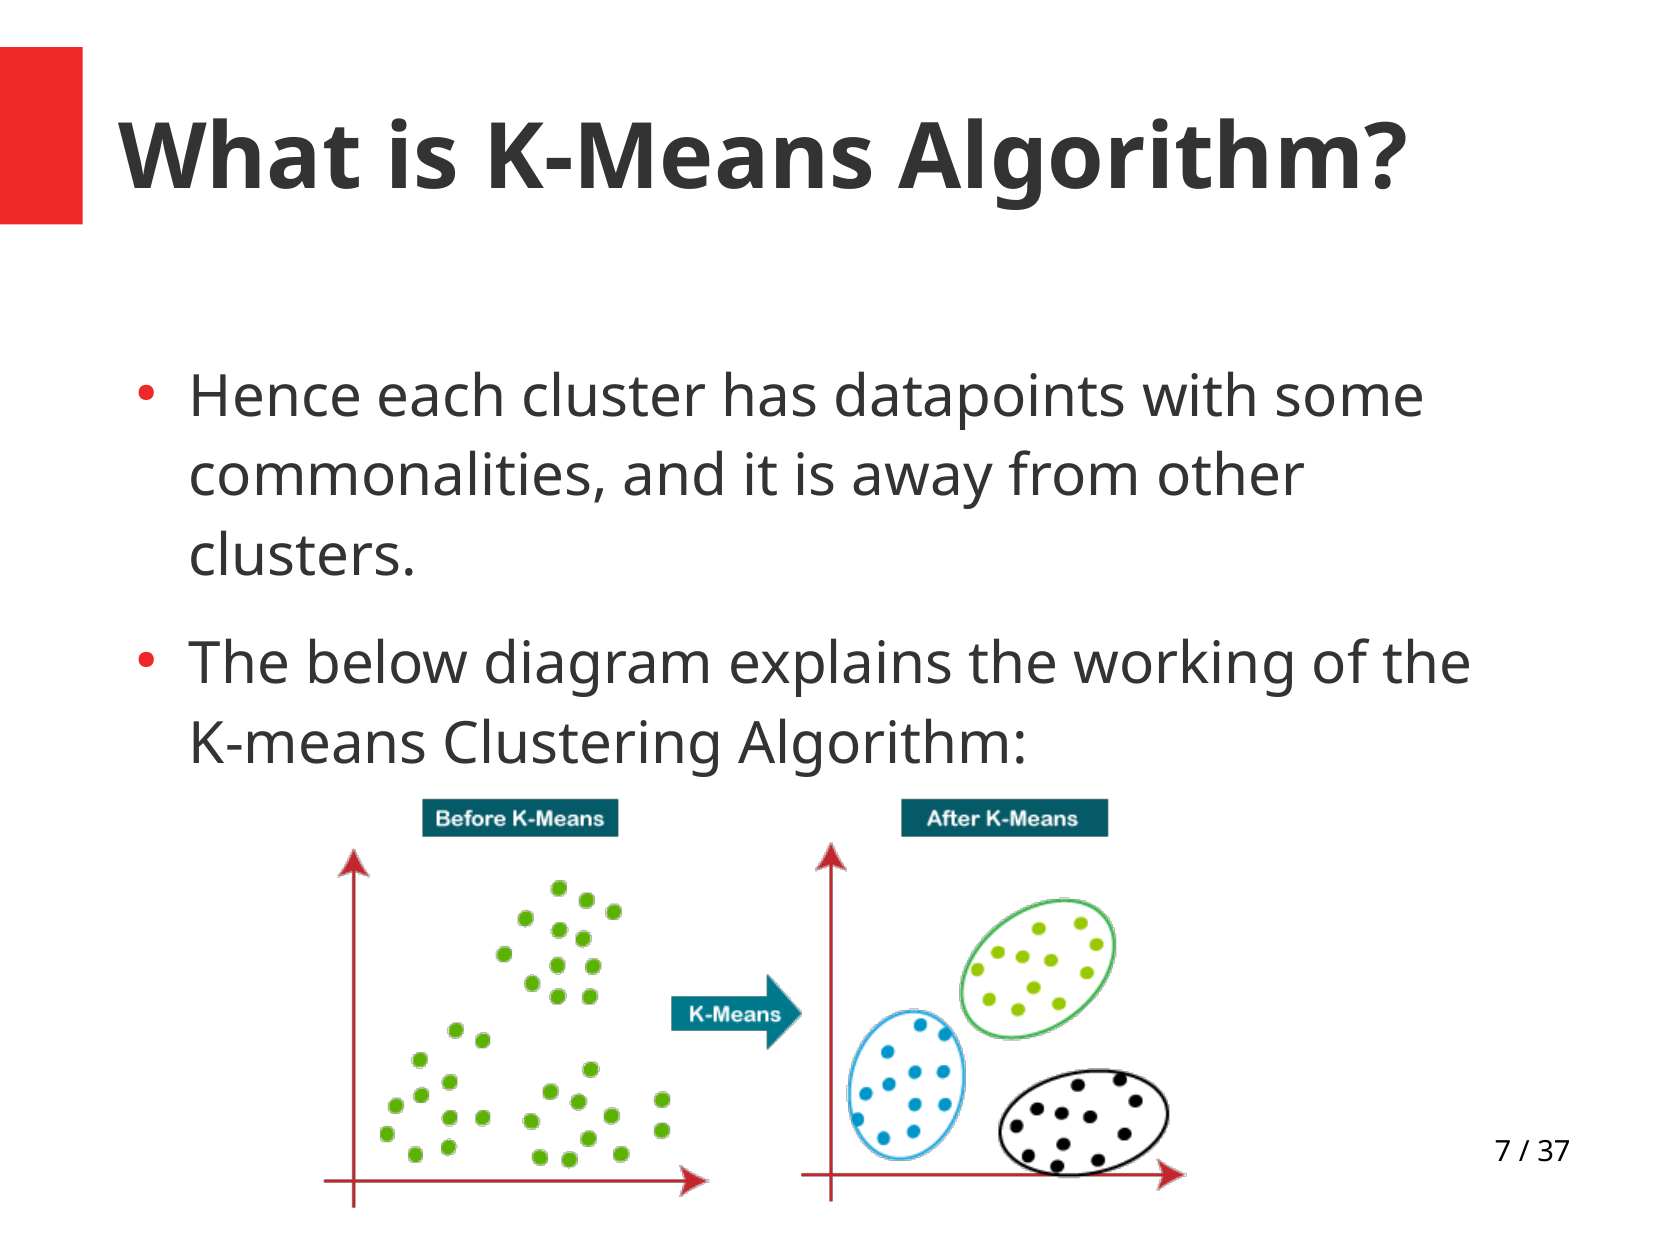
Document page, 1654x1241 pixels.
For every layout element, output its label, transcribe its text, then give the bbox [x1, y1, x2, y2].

list Hence each cluster has datapoints with some commonalities, and it is away from other clusters. The below diagram explains the working of the K-means Clustering Algorithm: [118, 354, 1536, 1074]
picture [318, 779, 1196, 1222]
title What is K-Means Algorithm? [118, 49, 1571, 257]
